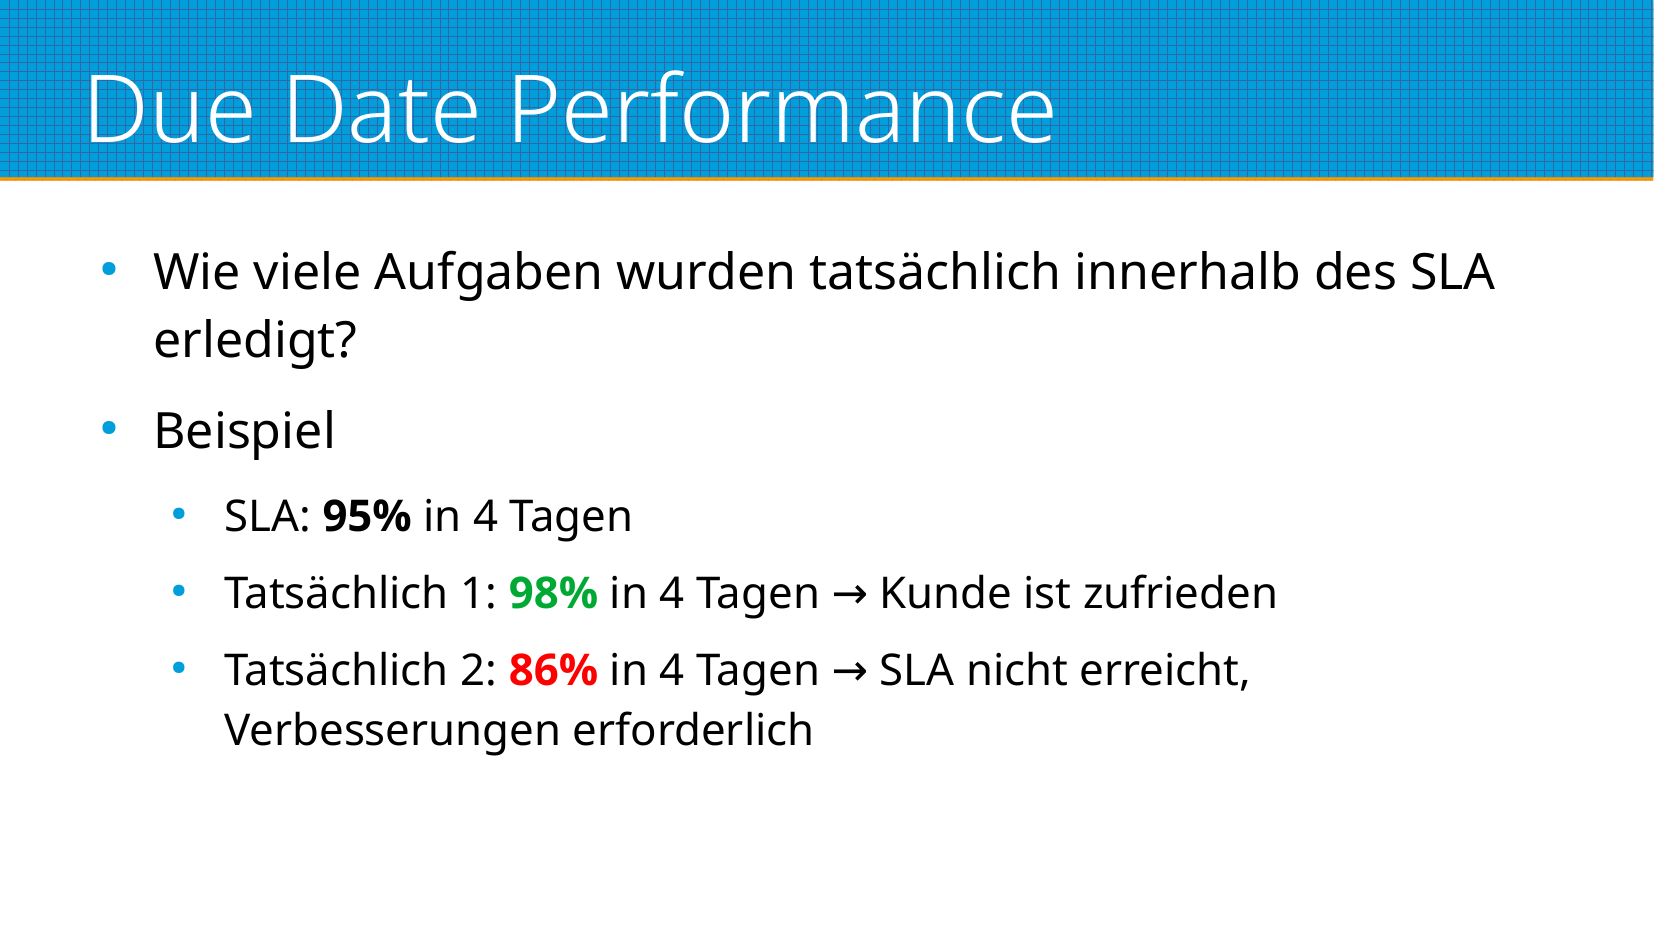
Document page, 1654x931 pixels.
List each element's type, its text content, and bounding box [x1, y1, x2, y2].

list Wie viele Aufgaben wurden tatsächlich innerhalb des SLA erledigt? Beispiel SLA: 95% in 4 Tagen Tatsächlich 1: 98% in 4 Tagen → Kunde ist zufrieden Tatsächlich 2: 86% in 4 Tagen → SLA nicht erreicht, Verbesserungen erforderlich [82, 236, 1565, 811]
title Due Date Performance [82, 14, 1571, 171]
